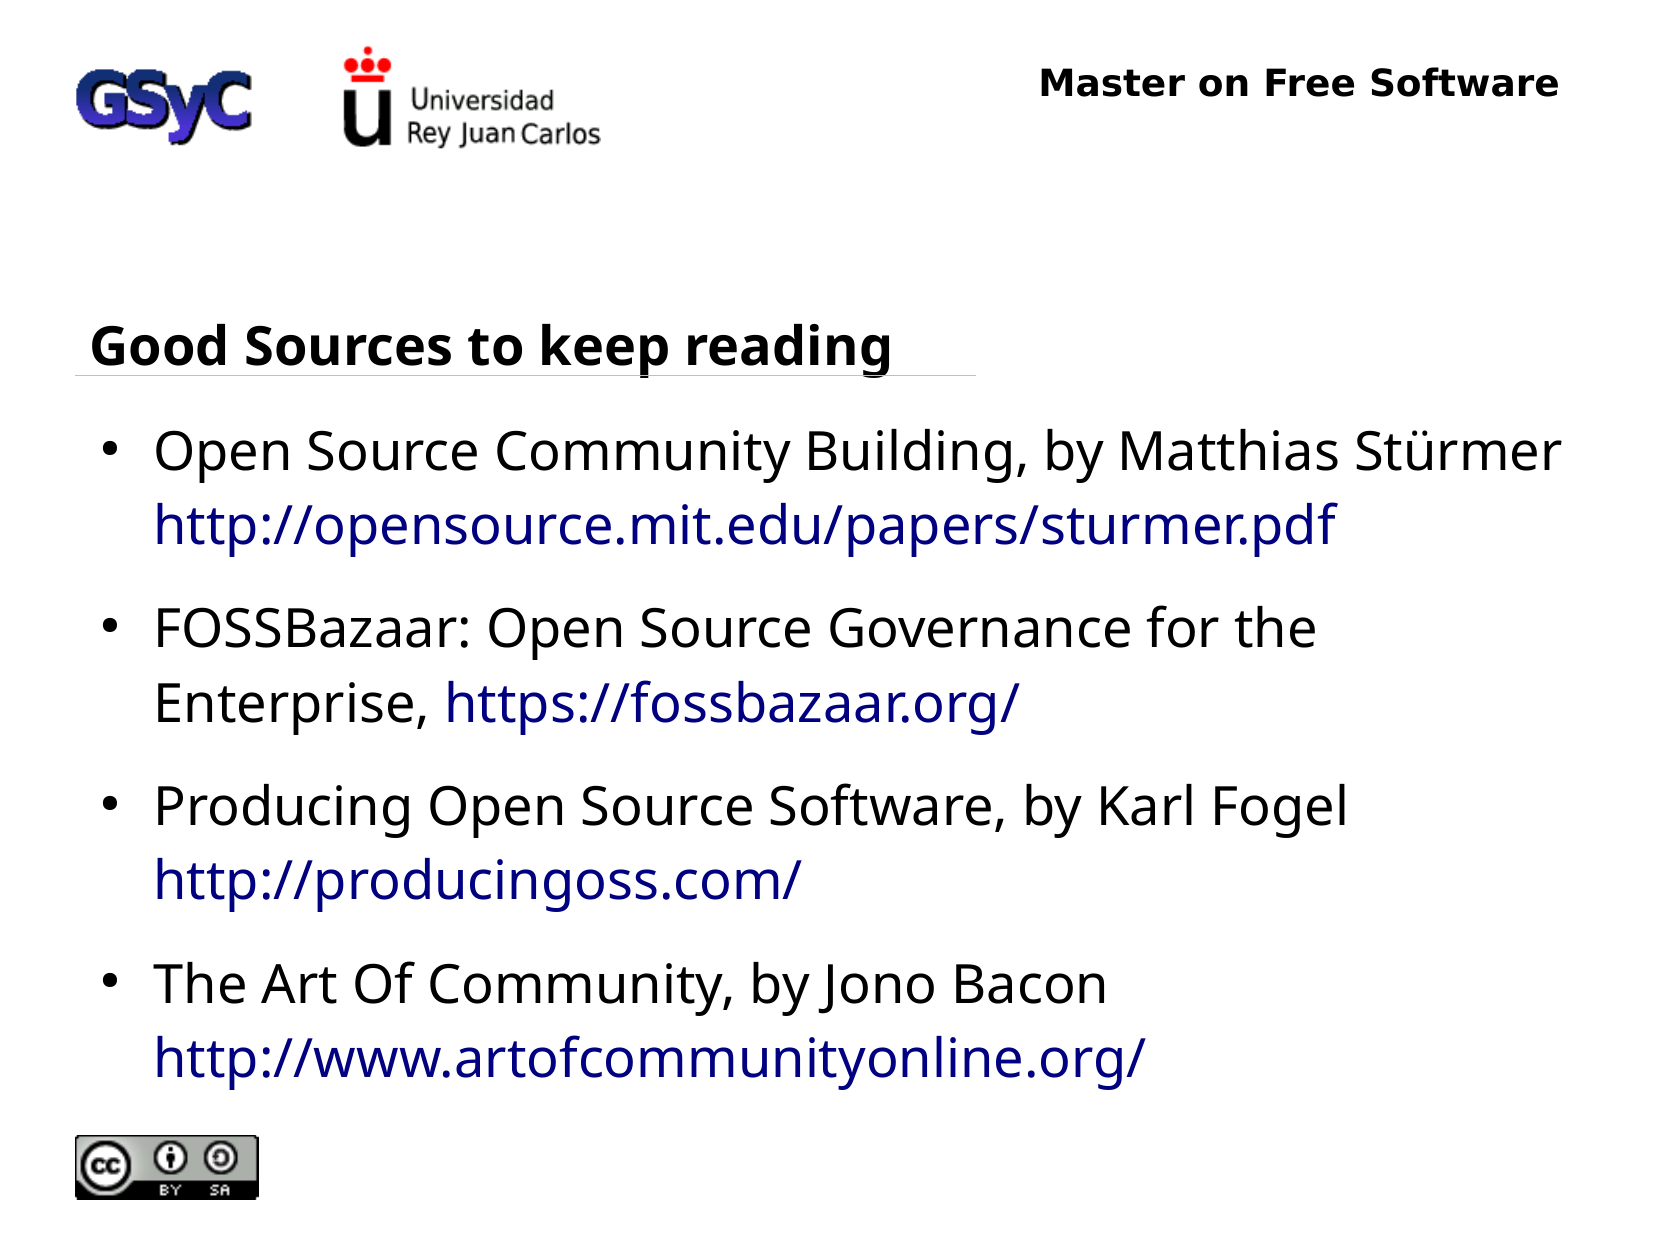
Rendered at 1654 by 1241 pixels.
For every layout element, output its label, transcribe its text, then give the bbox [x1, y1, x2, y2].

picture [75, 1163, 259, 1200]
list Open Source Community Building, by Matthias Stürmer http://opensource.mit.edu/papers/sturmer.pdf FOSSBazaar: Open Source Governance for the Enterprise, https://fossbazaar.org/ Producing Open Source Software, by Karl Fogel http://producingoss.com/ The Art Of Community, by Jono Bacon http://www.artofcommunityonline.org/ [82, 412, 1571, 1109]
picture [75, 46, 601, 150]
text_box [75, 412, 1576, 1163]
text_box Good Sources to keep reading [75, 300, 1538, 381]
